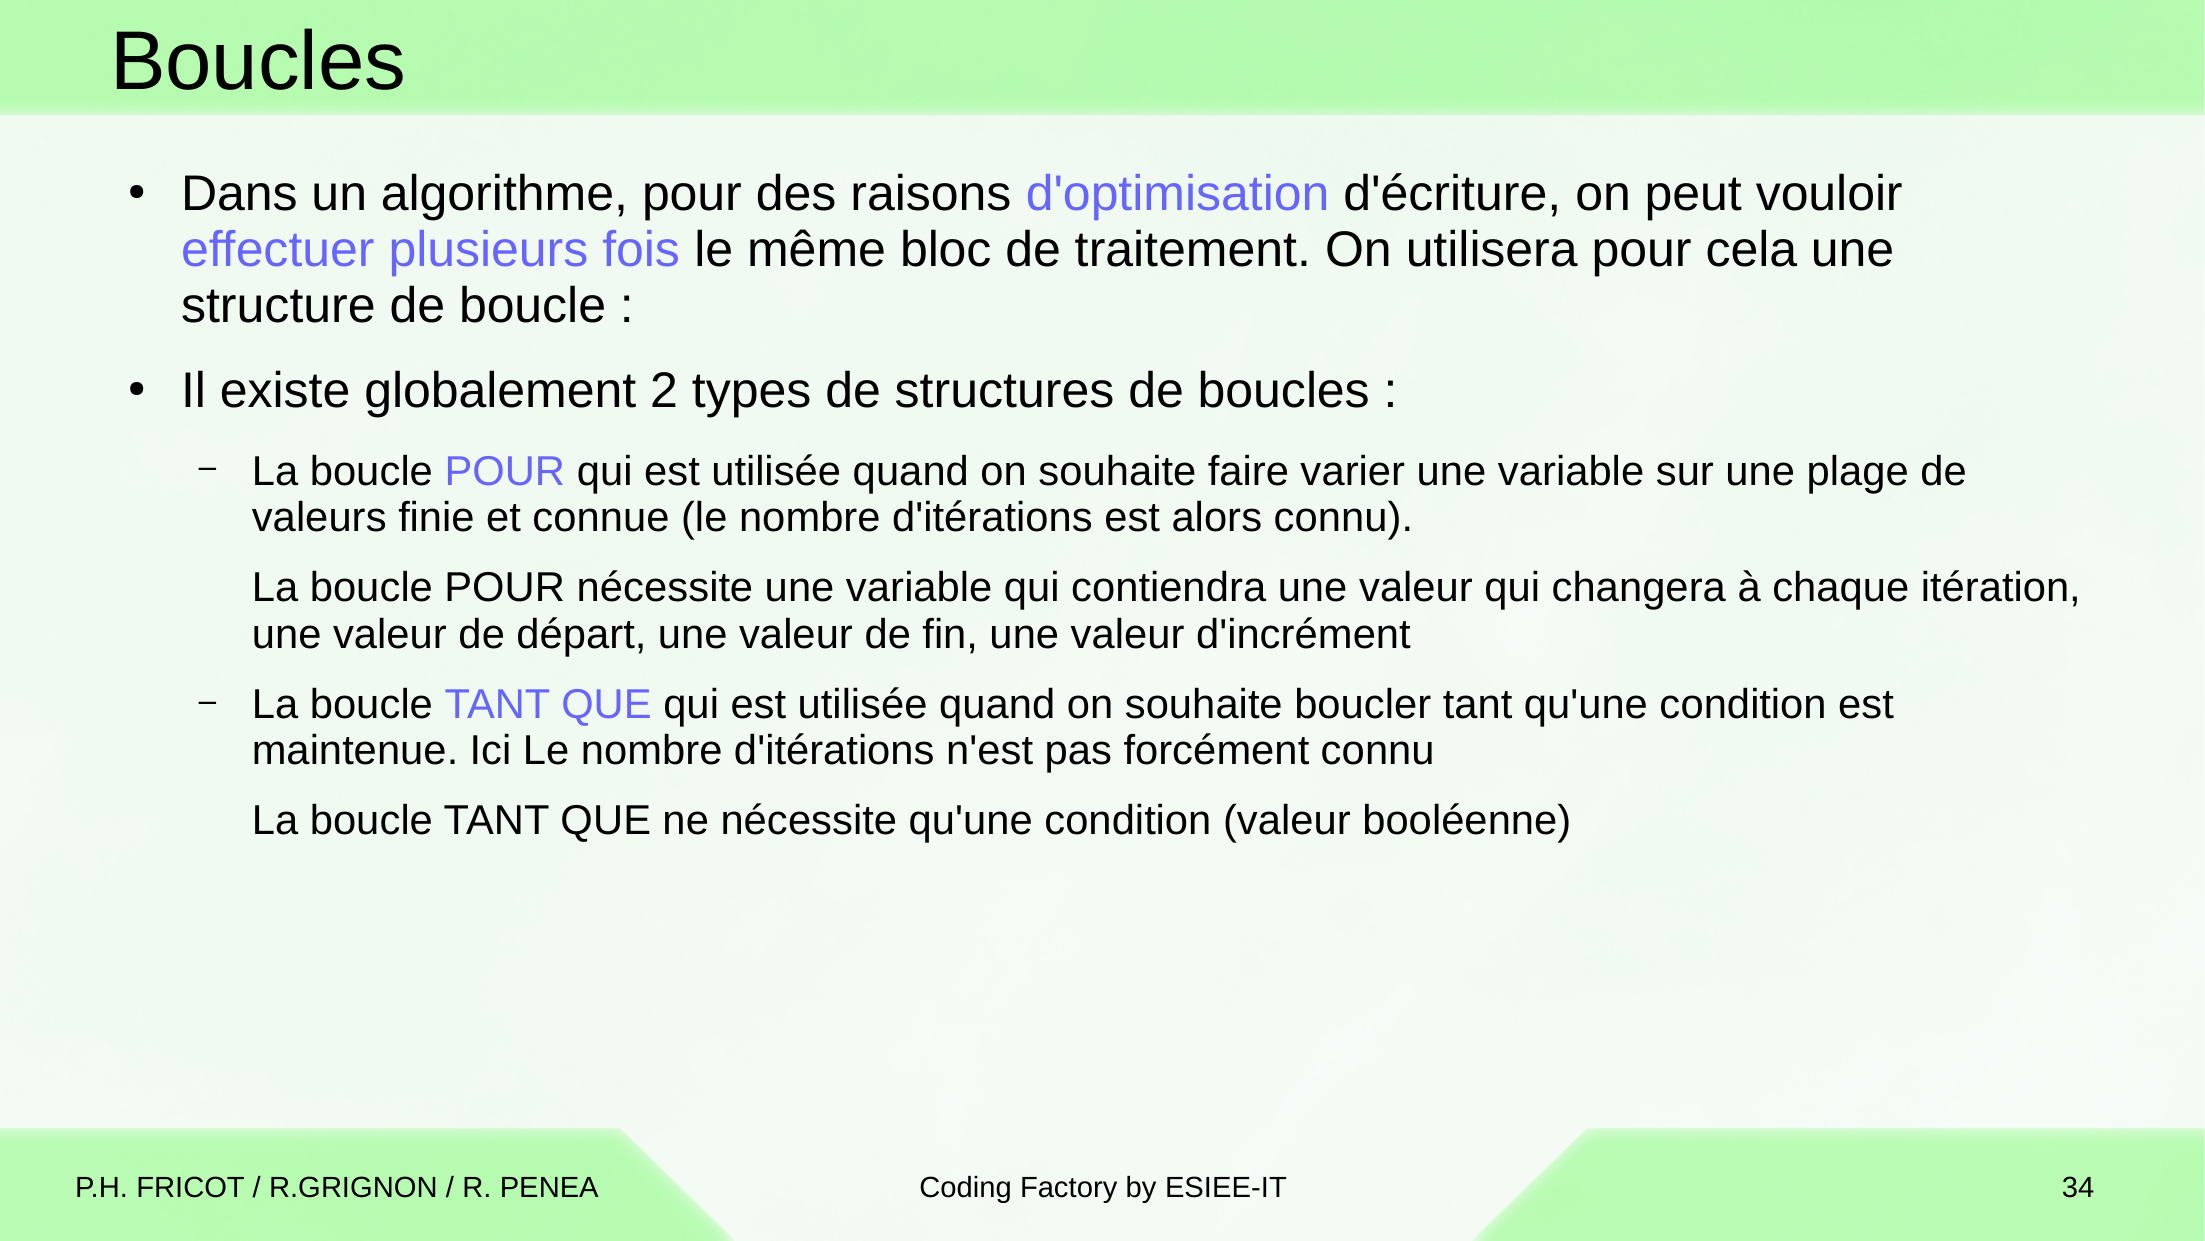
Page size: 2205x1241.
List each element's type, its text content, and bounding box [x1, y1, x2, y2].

picture [0, 0, 2205, 1241]
title Boucles [110, 49, 2095, 236]
list Dans un algorithme, pour des raisons d'optimisation d'écriture, on peut vouloir effectuer plusieurs fois le même bloc de traitement. On utilisera pour cela une structure de boucle : Il existe globalement 2 types de structures de boucles : La boucle POUR qui est utilisée quand on souhaite faire varier une variable sur une plage de valeurs finie et connue (le nombre d'itérations est alors connu). La boucle POUR nécessite une variable qui contiendra une valeur qui changera à chaque itération, une valeur de départ, une valeur de fin, une valeur d'incrément La boucle TANT QUE qui est utilisée quand on souhaite boucler tant qu'une condition est maintenue. Ici Le nombre d'itérations n'est pas forcément connu La boucle TANT QUE ne nécessite qu'une condition (valeur booléenne) [110, 236, 2095, 961]
